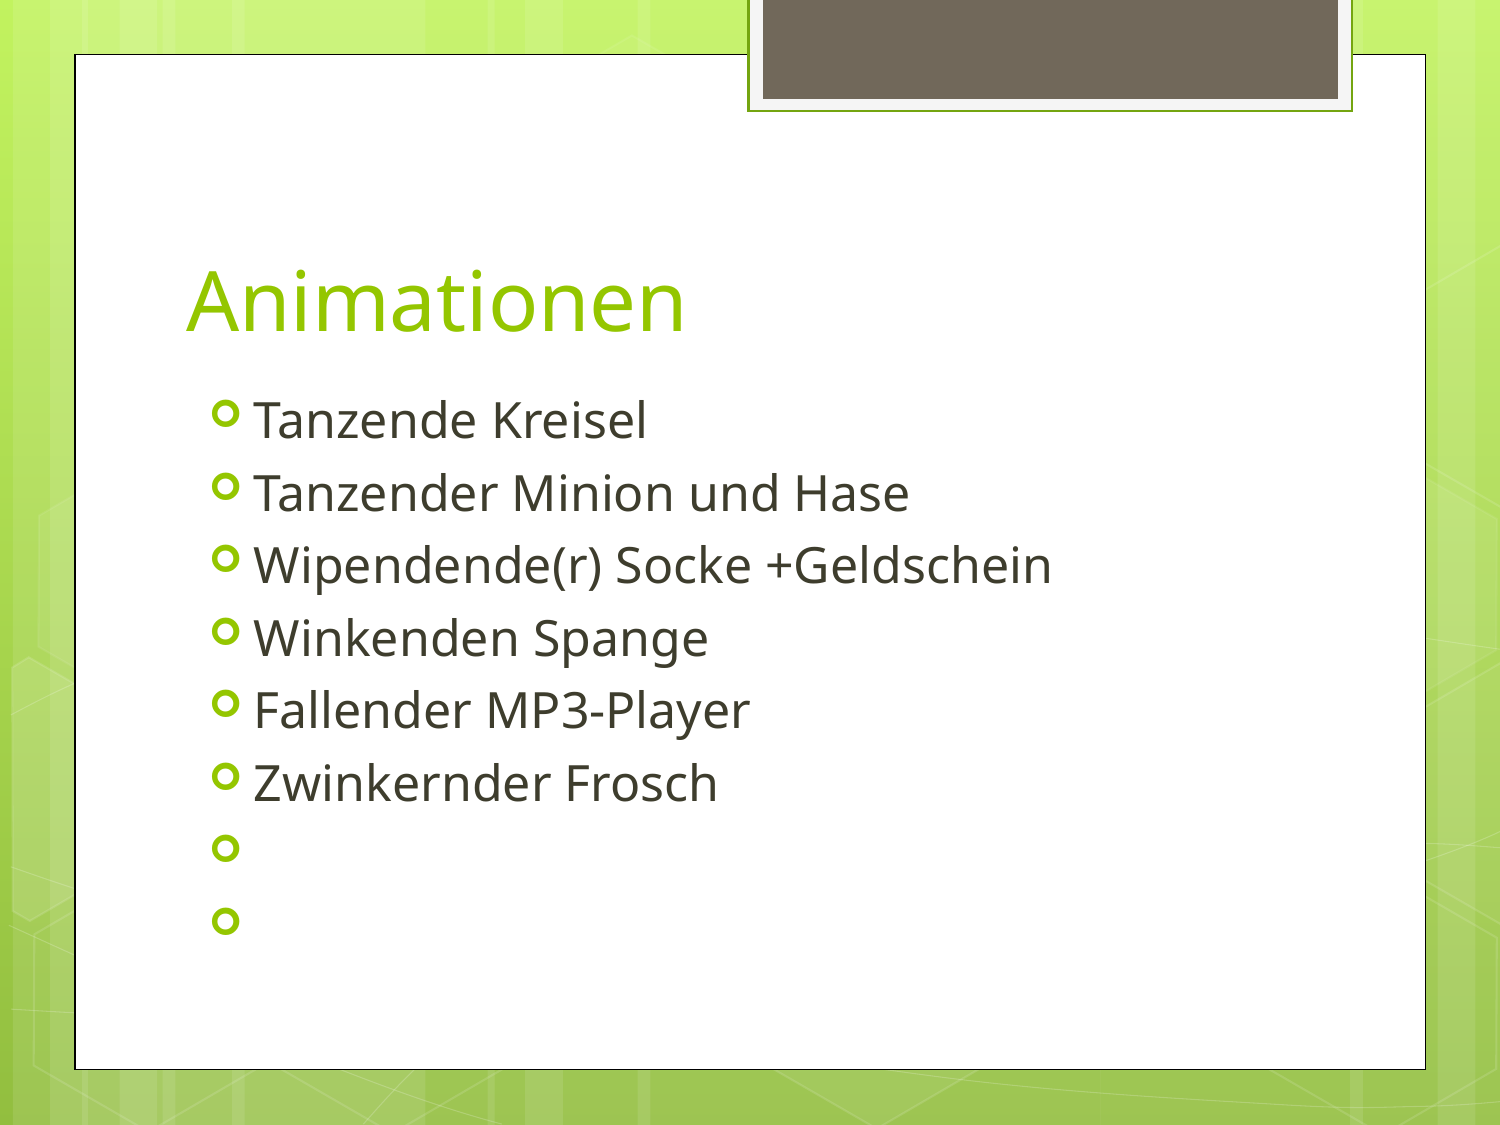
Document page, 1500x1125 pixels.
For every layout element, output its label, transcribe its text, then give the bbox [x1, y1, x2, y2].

list Tanzende Kreisel Tanzender Minion und Hase Wipendende(r) Socke +Geldschein Winkenden Spange Fallender MP3-Player Zwinkernder Frosch [171, 381, 1283, 957]
title Animationen [171, 168, 1324, 357]
